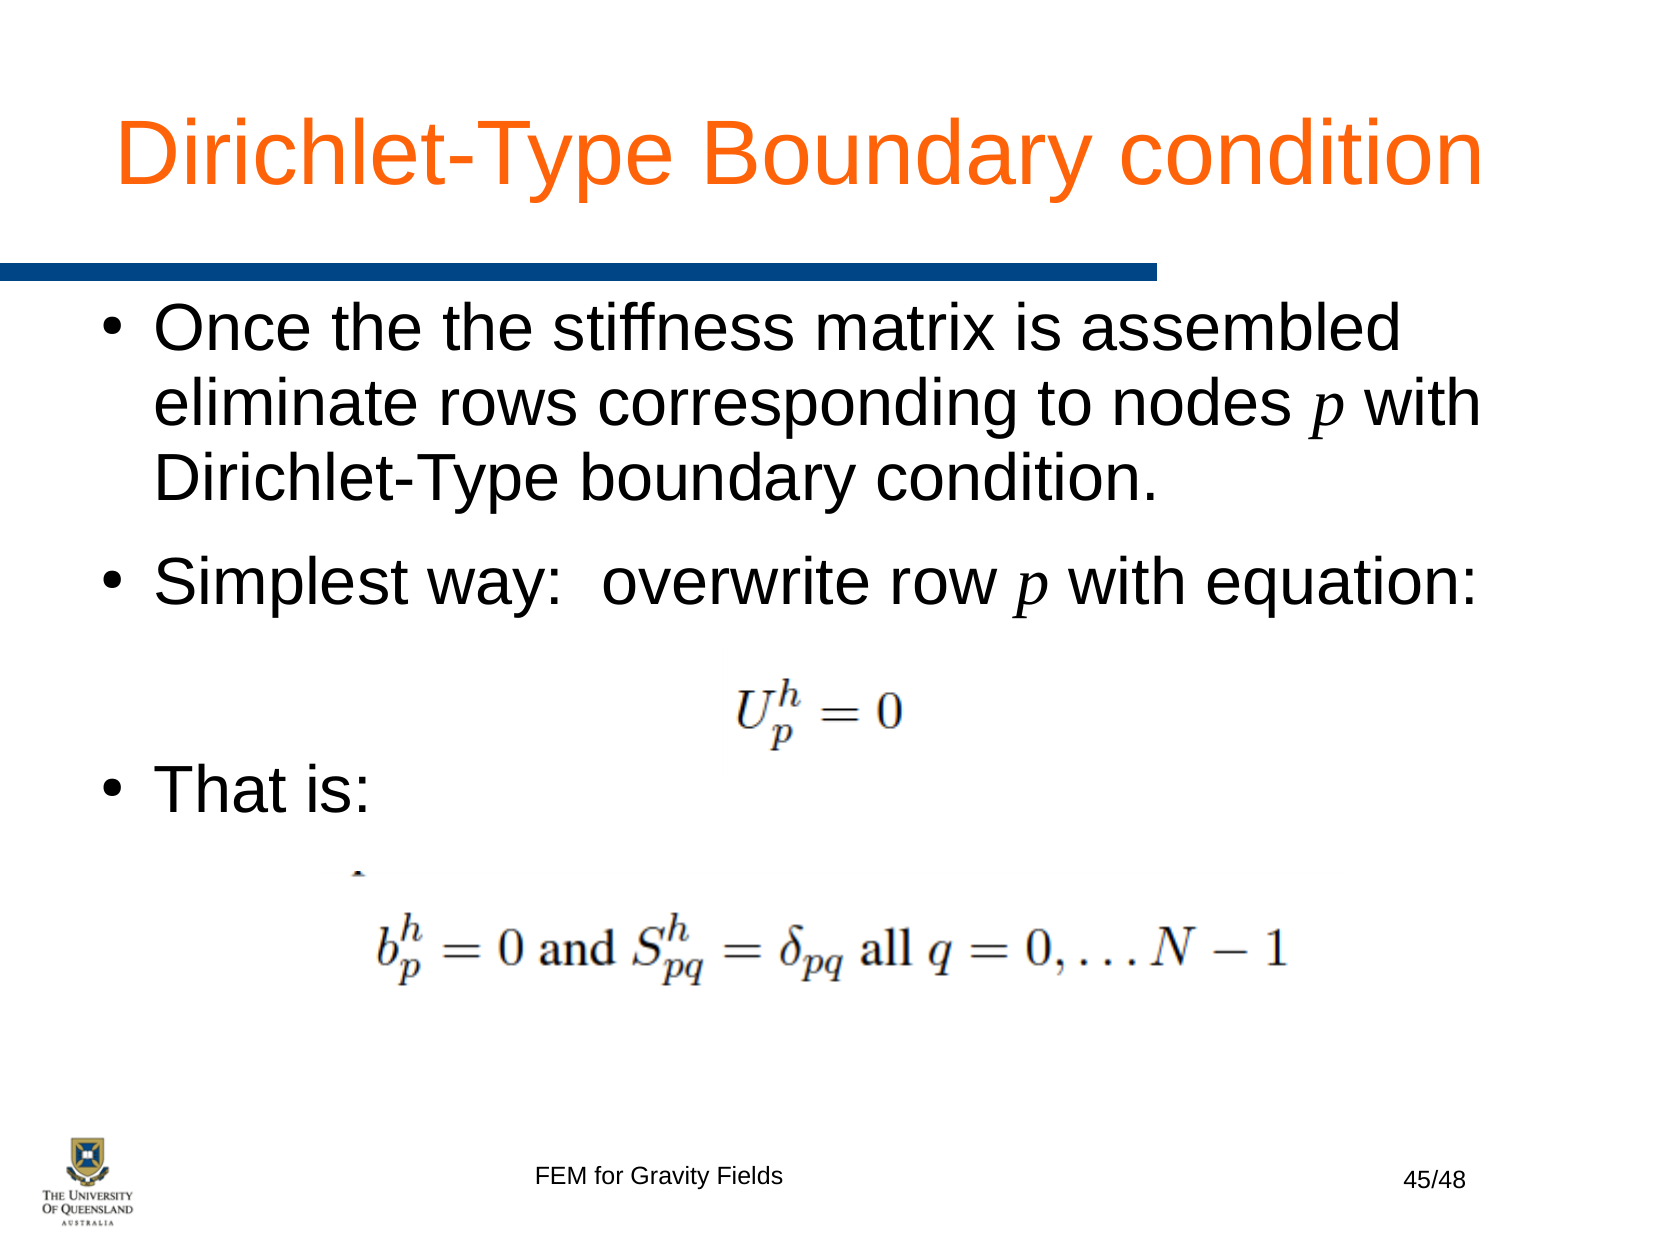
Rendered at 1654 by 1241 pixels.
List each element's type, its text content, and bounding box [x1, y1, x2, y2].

picture [321, 871, 1346, 1008]
title Dirichlet-Type Boundary condition [82, 49, 1571, 257]
list Once the the stiffness matrix is assembled eliminate rows corresponding to nodes p with Dirichlet-Type boundary condition. Simplest way: overwrite row p with equation: That is: [82, 290, 1571, 1010]
picture [35, 1133, 142, 1235]
picture [721, 641, 934, 777]
